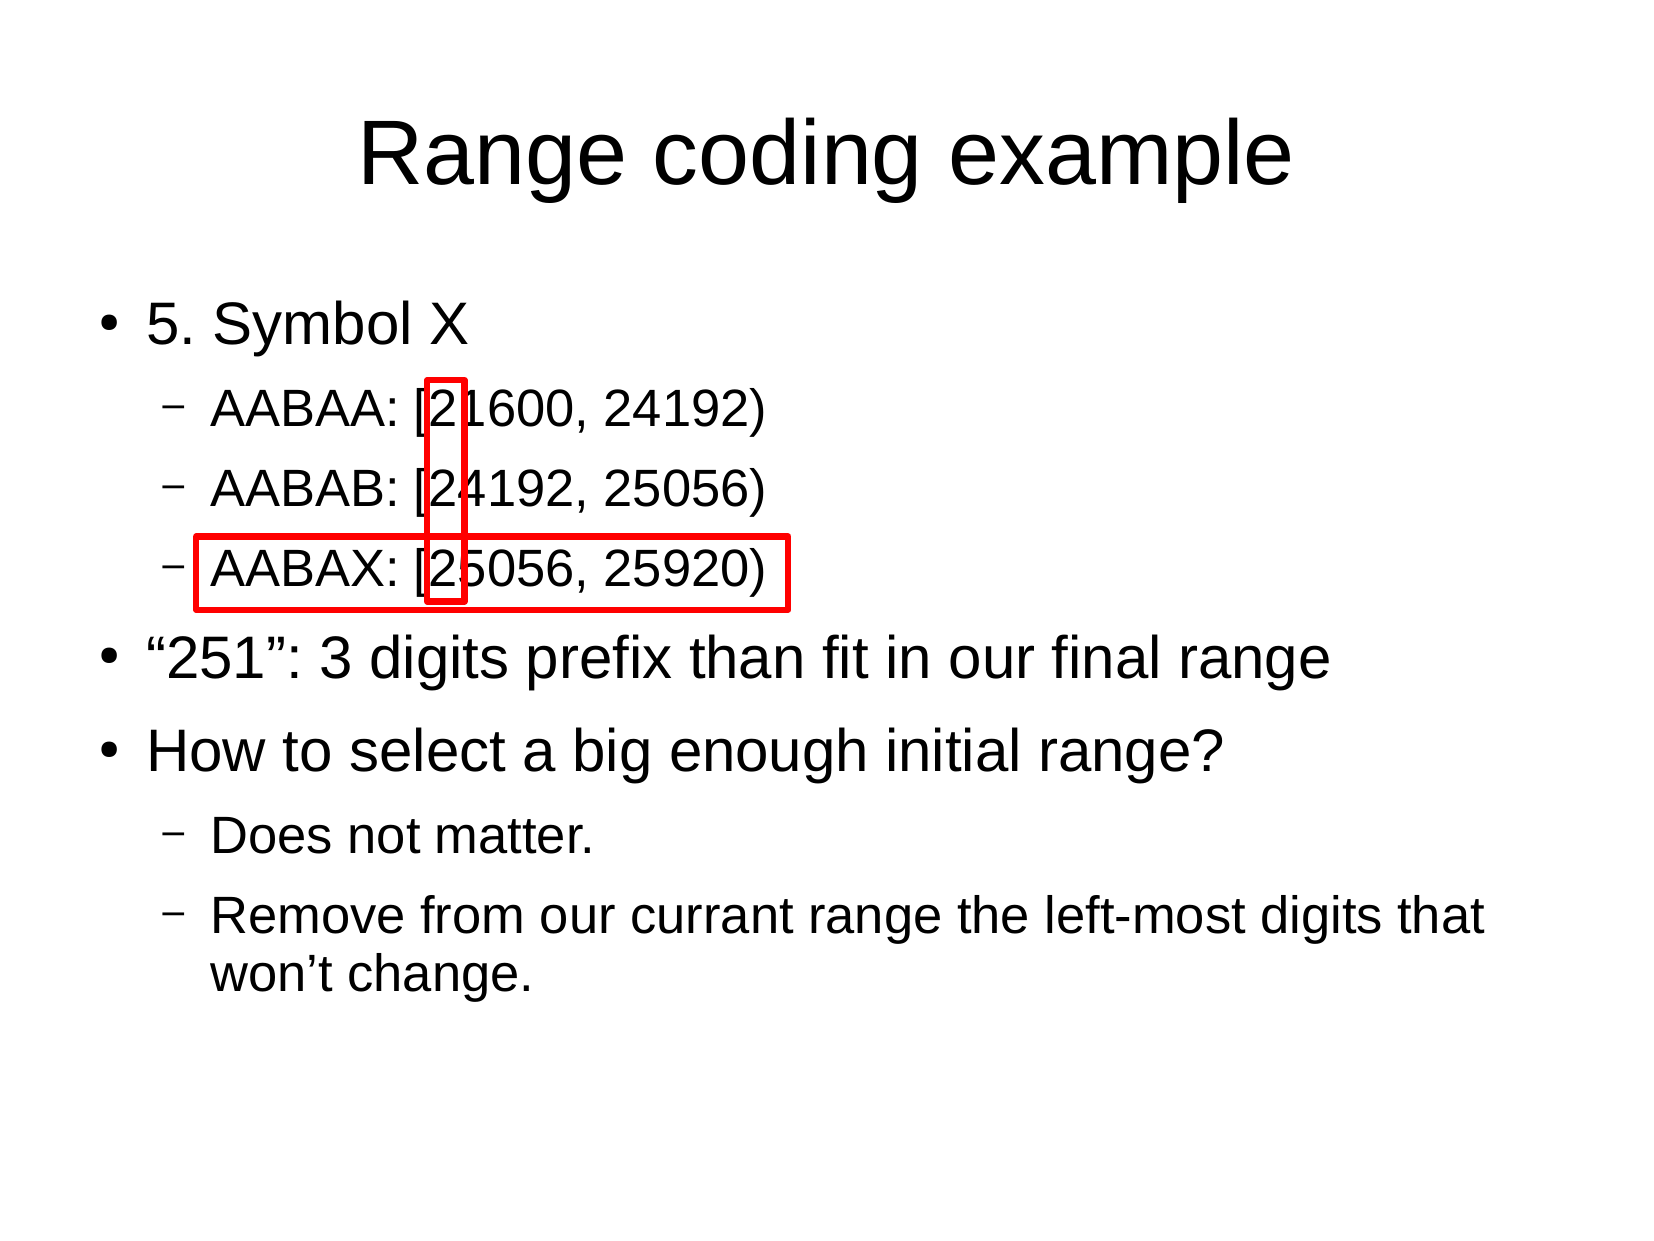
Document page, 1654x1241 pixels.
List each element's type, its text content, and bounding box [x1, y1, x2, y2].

title Range coding example [82, 49, 1571, 257]
list 5. Symbol X AABAA: [21600, 24192) AABAB: [24192, 25056) AABAX: [25056, 25920) “251”: 3 digits prefix than fit in our final range How to select a big enough initial range? Does not matter. Remove from our currant range the left-most digits that won’t change. [82, 290, 1571, 1010]
